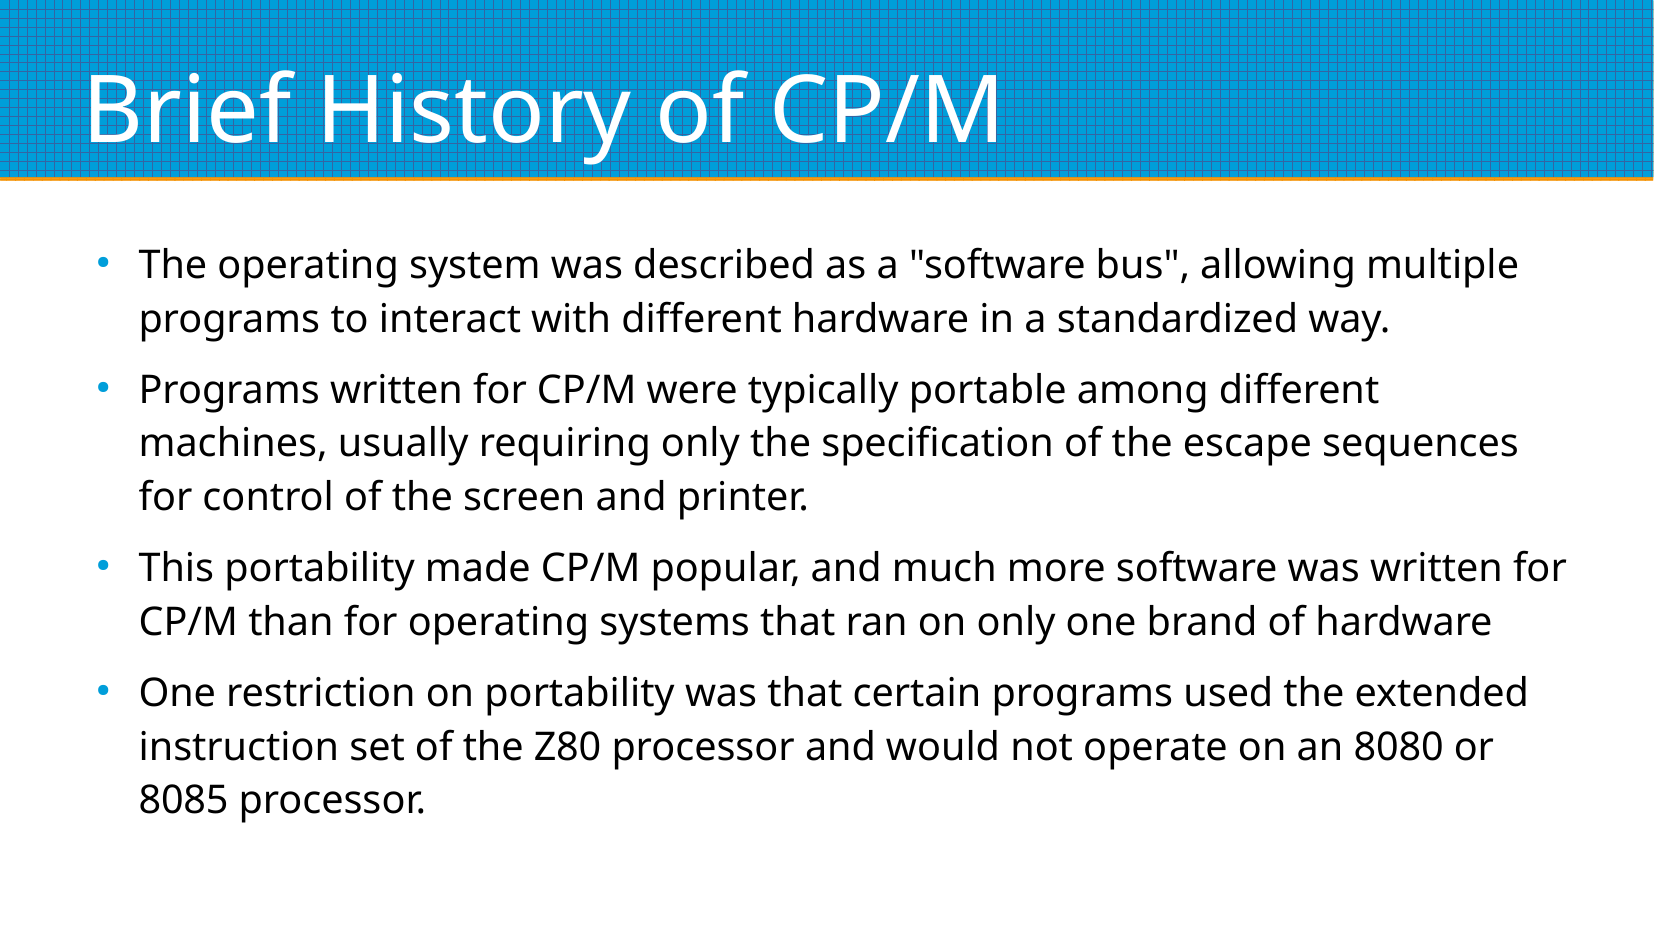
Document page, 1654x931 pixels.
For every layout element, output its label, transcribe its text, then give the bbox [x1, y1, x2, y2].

list The operating system was described as a "software bus", allowing multiple programs to interact with different hardware in a standardized way. Programs written for CP/M were typically portable among different machines, usually requiring only the specification of the escape sequences for control of the screen and printer. This portability made CP/M popular, and much more software was written for CP/M than for operating systems that ran on only one brand of hardware One restriction on portability was that certain programs used the extended instruction set of the Z80 processor and would not operate on an 8080 or 8085 processor. [82, 236, 1576, 901]
title Brief History of CP/M [82, 14, 1571, 171]
